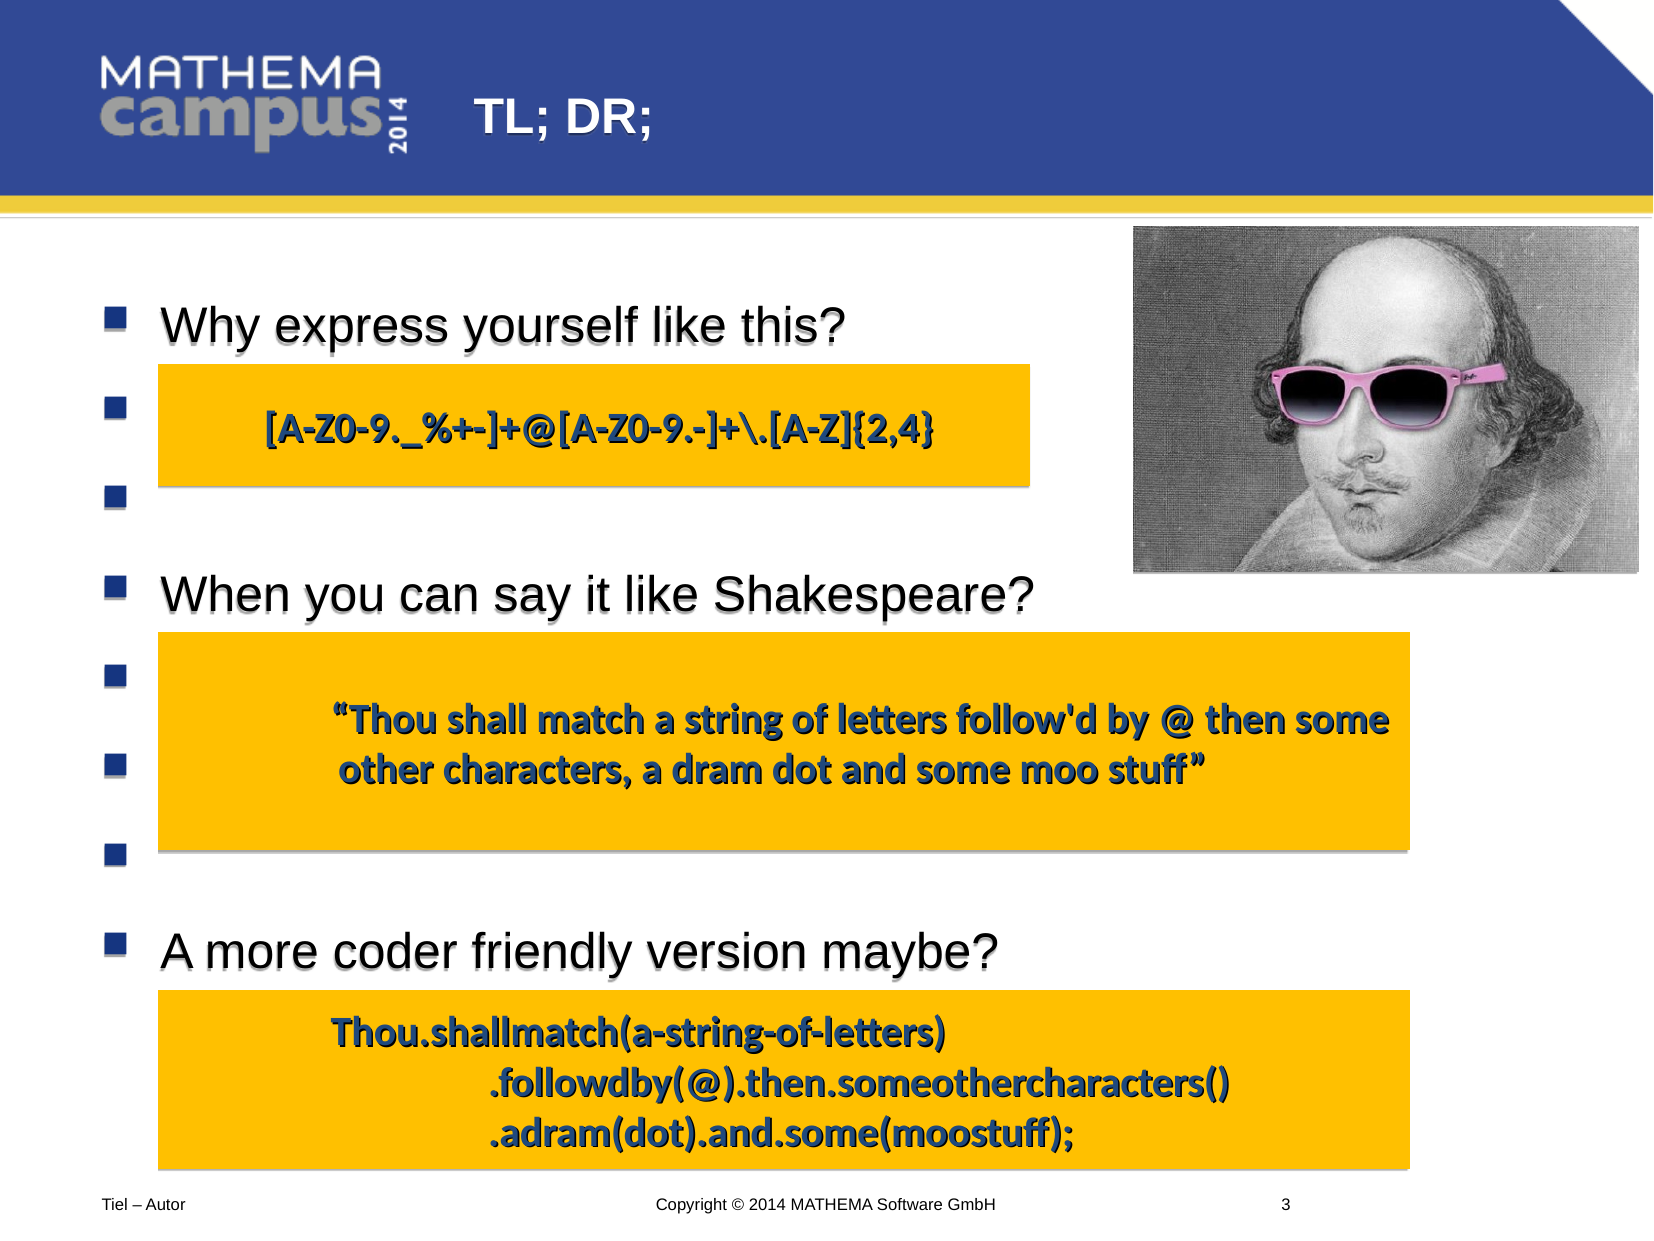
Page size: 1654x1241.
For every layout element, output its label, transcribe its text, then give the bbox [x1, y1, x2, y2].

list Why express yourself like this? When you can say it like Shakespeare? A more coder friendly version maybe? [101, 292, 1571, 1140]
title TL; DR; [473, 70, 1547, 158]
text_box [A-Z0-9._%+-]+@[A-Z0-9.-]+\.[A-Z]{2,4} [158, 364, 1030, 486]
text_box Thou.shallmatch(a-string-of-letters) .followdby(@).then.someothercharacters() .adram(dot).and.some(moostuff); [158, 990, 1410, 1169]
picture [1133, 226, 1639, 572]
text_box “Thou shall match a string of letters follow'd by @ then some other characters, a dram dot and some moo stuff” [158, 632, 1410, 850]
